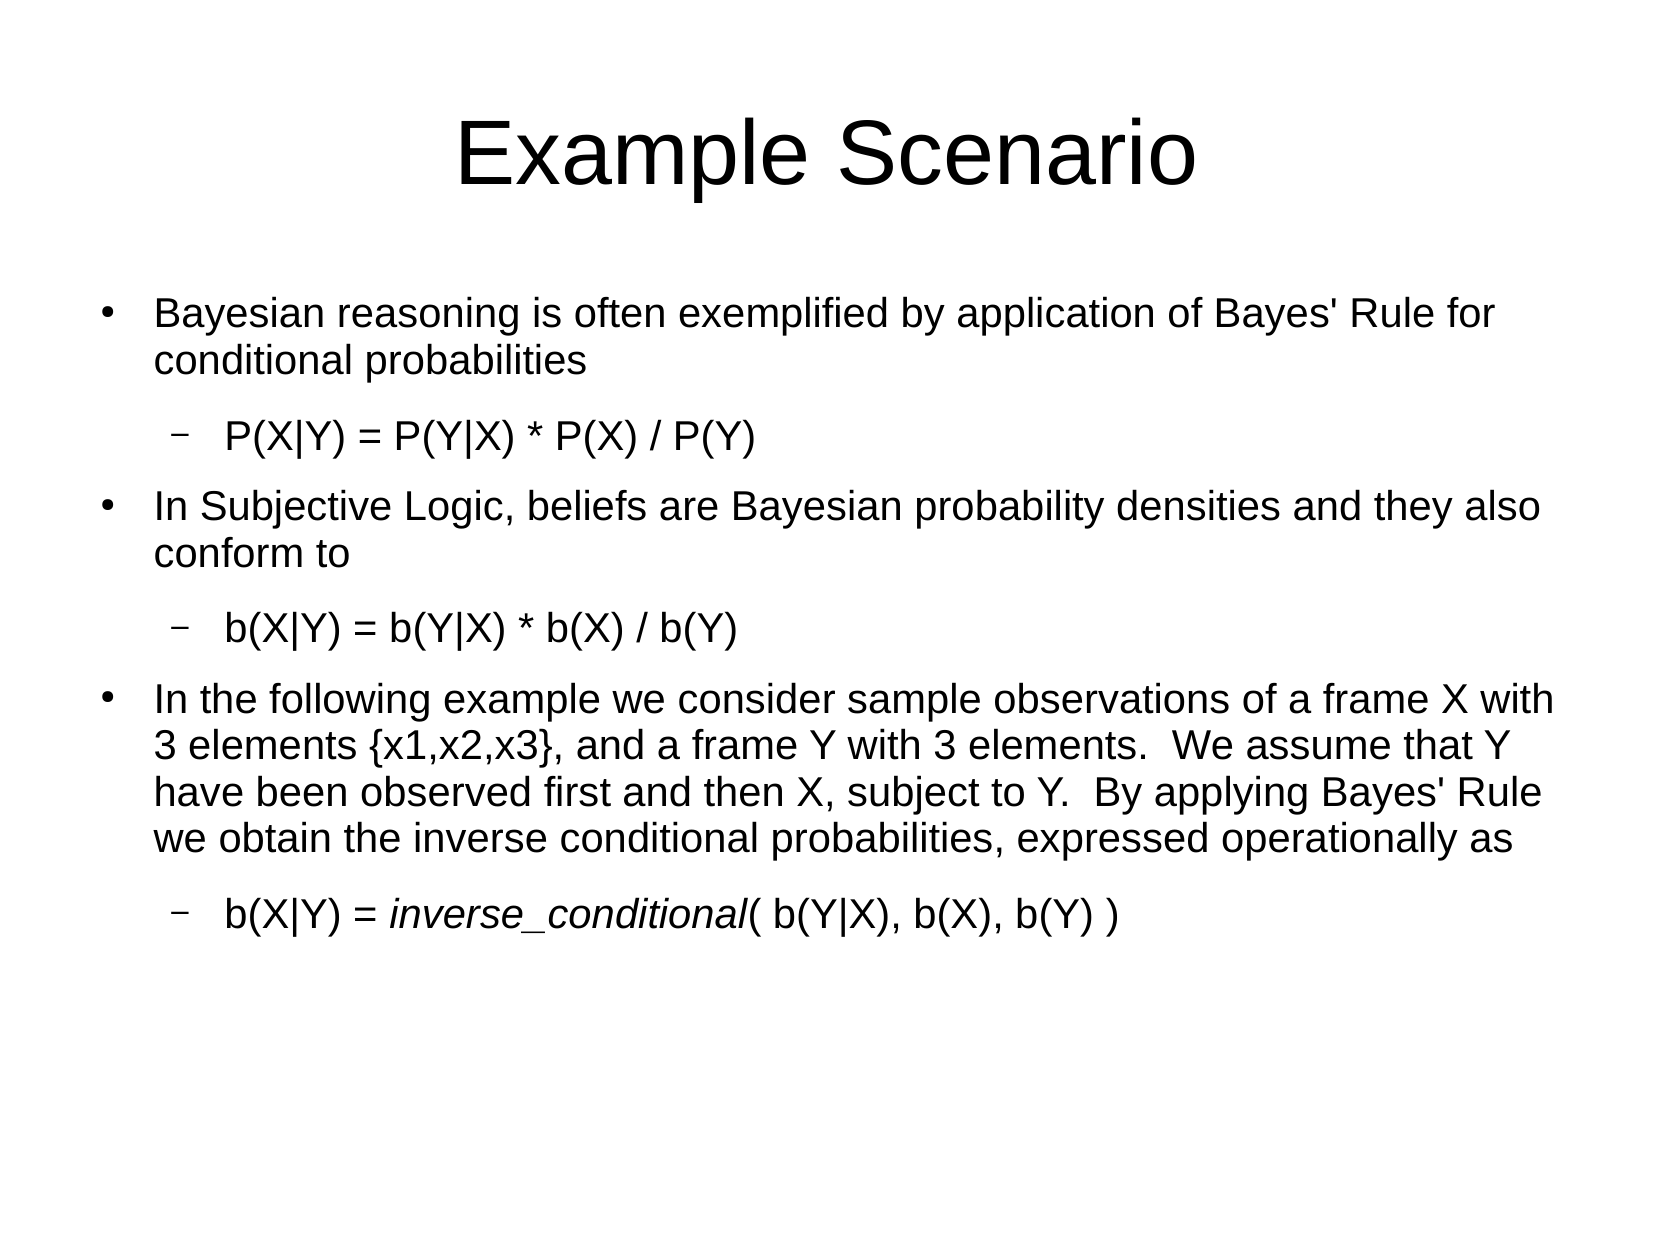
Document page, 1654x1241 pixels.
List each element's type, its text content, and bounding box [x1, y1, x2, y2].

title Example Scenario [82, 49, 1571, 257]
list Bayesian reasoning is often exemplified by application of Bayes' Rule for conditional probabilities P(X|Y) = P(Y|X) * P(X) / P(Y) In Subjective Logic, beliefs are Bayesian probability densities and they also conform to b(X|Y) = b(Y|X) * b(X) / b(Y) In the following example we consider sample observations of a frame X with 3 elements {x1,x2,x3}, and a frame Y with 3 elements. We assume that Y have been observed first and then X, subject to Y. By applying Bayes' Rule we obtain the inverse conditional probabilities, expressed operationally as b(X|Y) = inverse_conditional( b(Y|X), b(X), b(Y) ) [82, 290, 1571, 1010]
